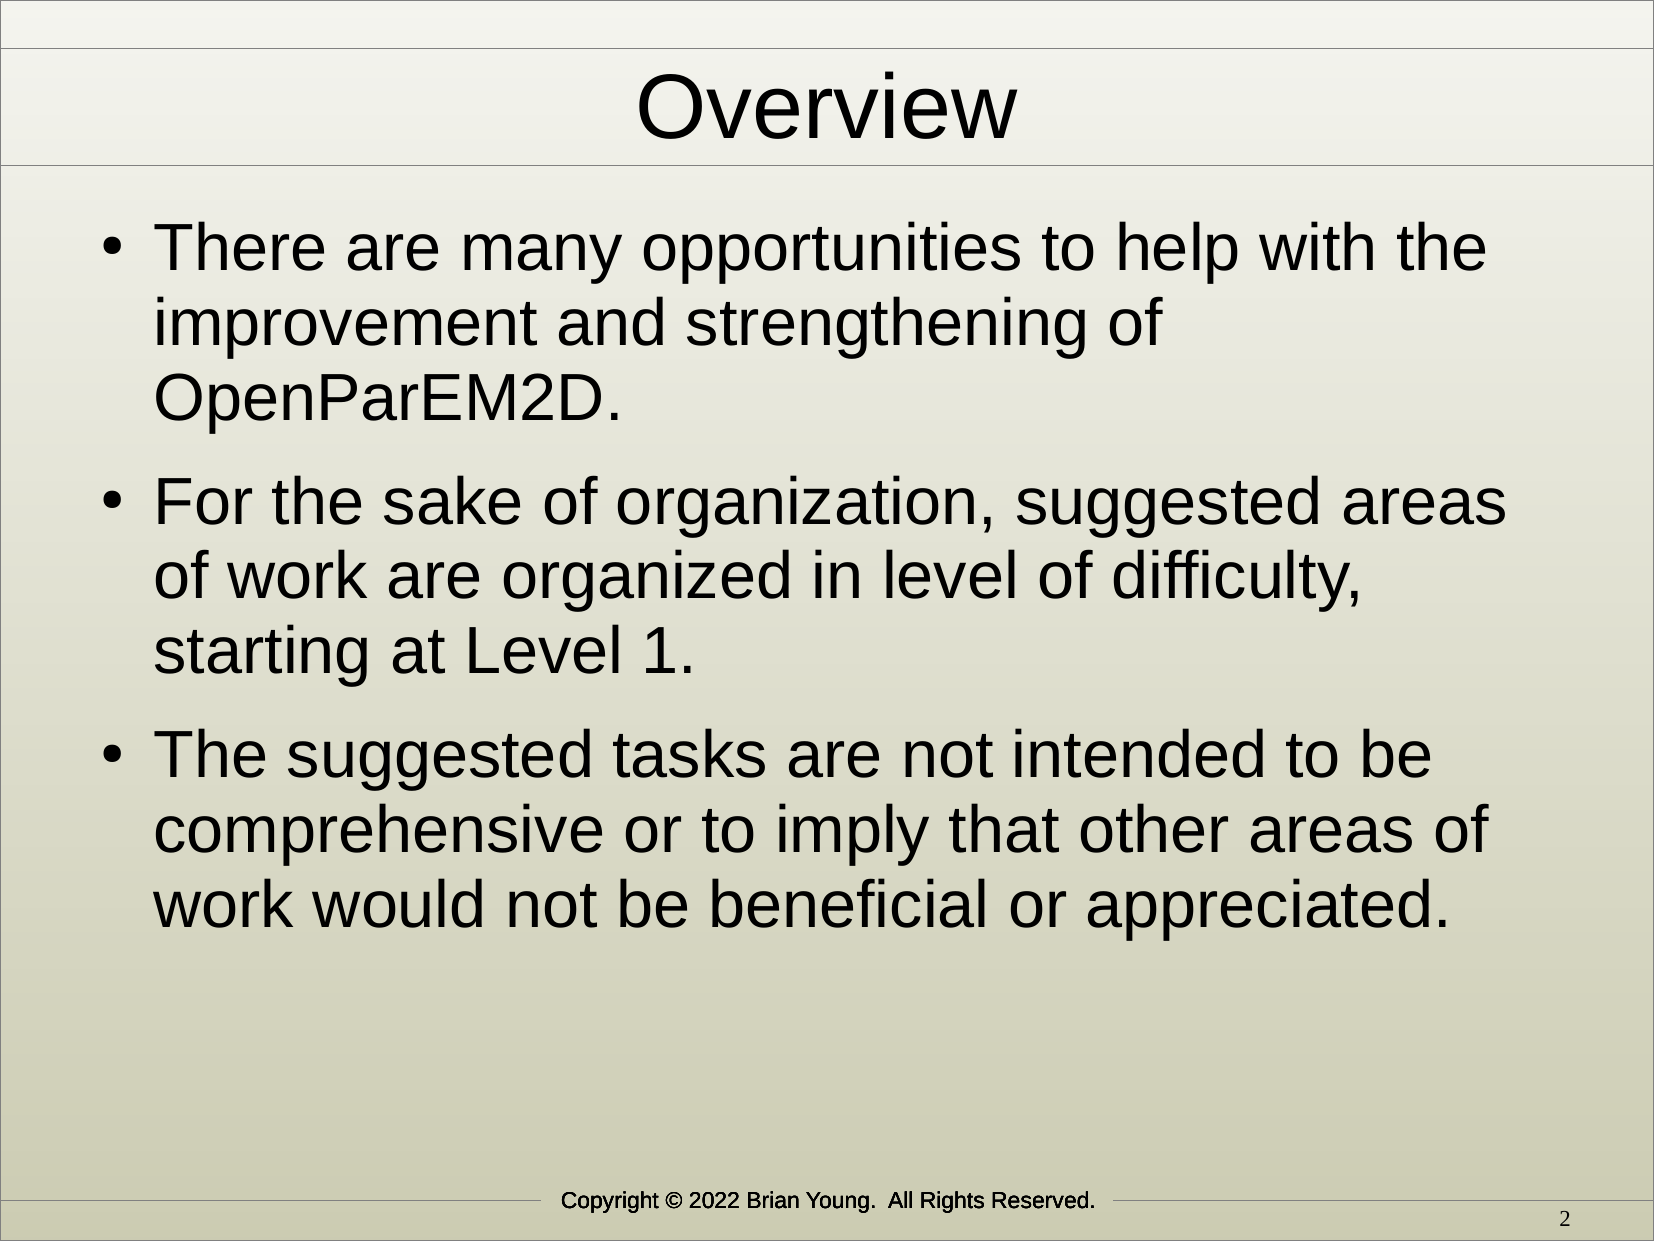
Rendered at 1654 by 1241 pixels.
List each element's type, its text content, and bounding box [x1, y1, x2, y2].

title Overview [82, 49, 1571, 166]
list There are many opportunities to help with the improvement and strengthening of OpenParEM2D. For the sake of organization, suggested areas of work are organized in level of difficulty, starting at Level 1. The suggested tasks are not intended to be comprehensive or to imply that other areas of work would not be beneficial or appreciated. [82, 210, 1571, 1109]
